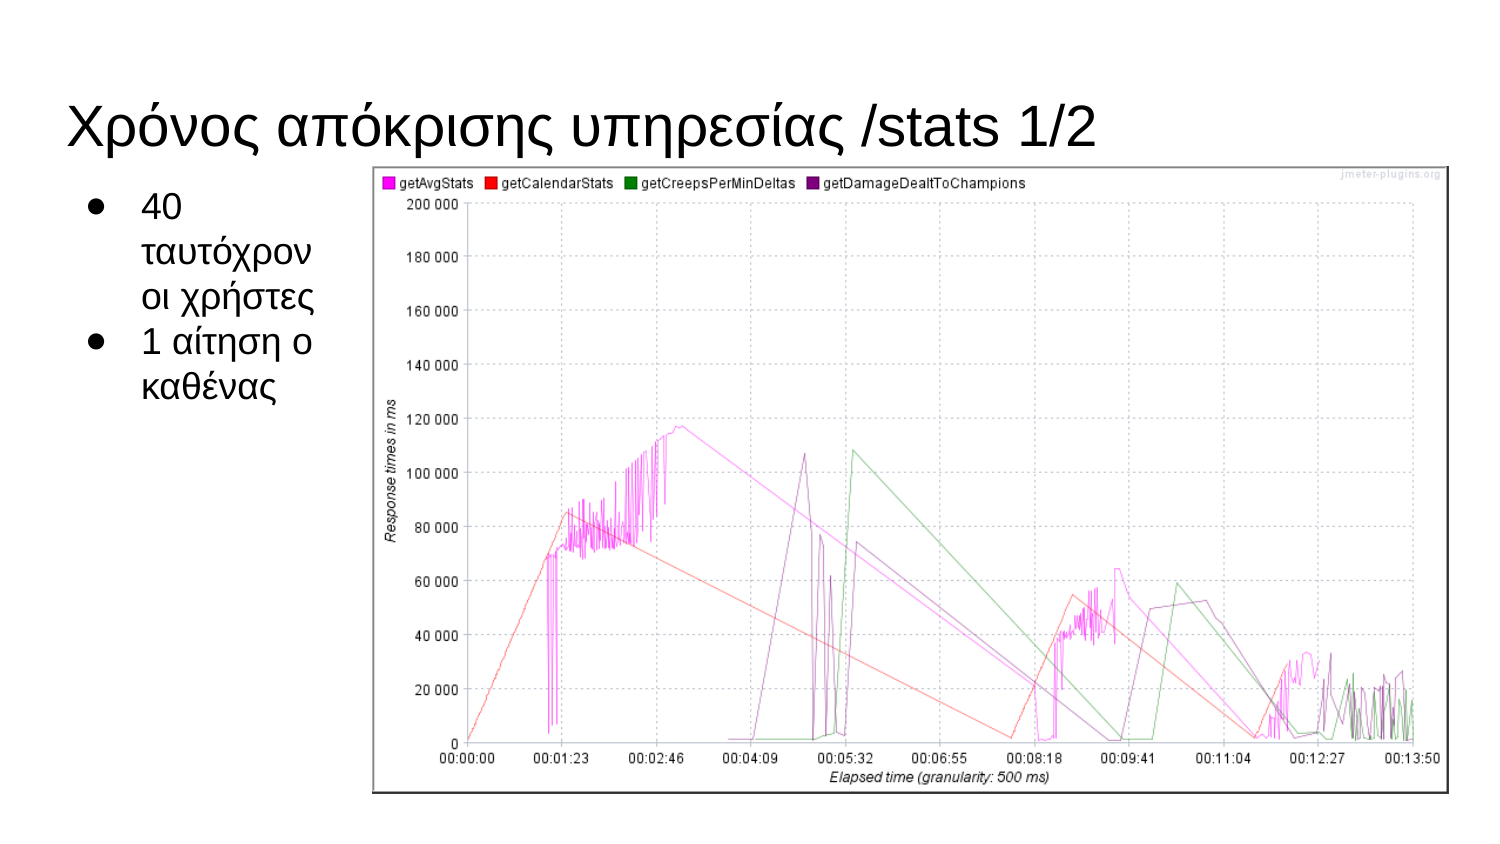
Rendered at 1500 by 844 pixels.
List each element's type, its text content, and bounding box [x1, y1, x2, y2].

text_box 40 ταυτόχρονοι χρήστες 1 αίτηση ο καθένας [51, 166, 343, 794]
title Χρόνος απόκρισης υπηρεσίας /stats 1/2 [51, 72, 1449, 167]
picture [372, 166, 1449, 794]
